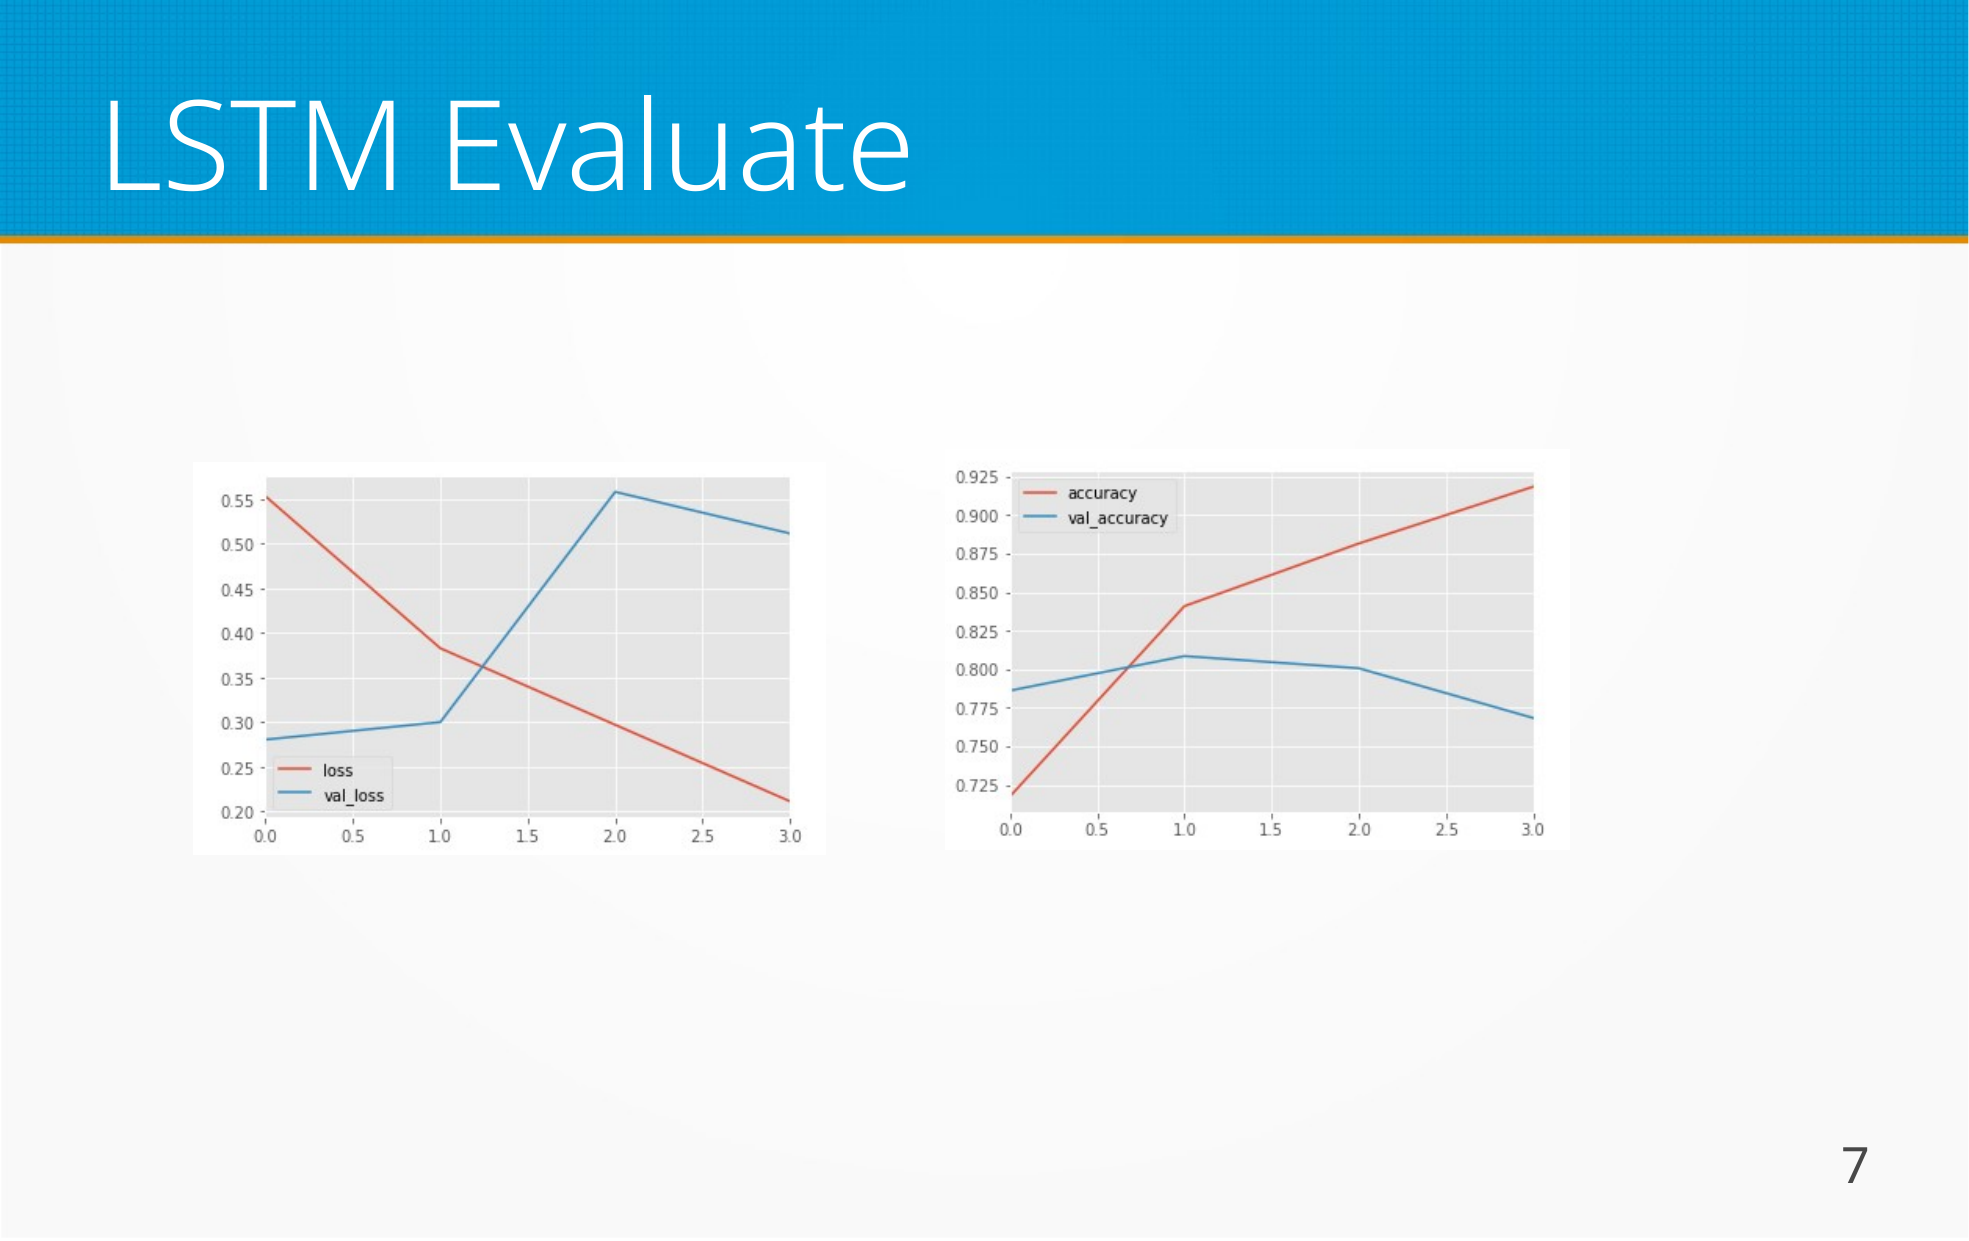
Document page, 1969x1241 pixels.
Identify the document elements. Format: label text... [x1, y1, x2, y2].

picture [0, 233, 1969, 1241]
title LSTM Evaluate [98, 19, 1870, 227]
